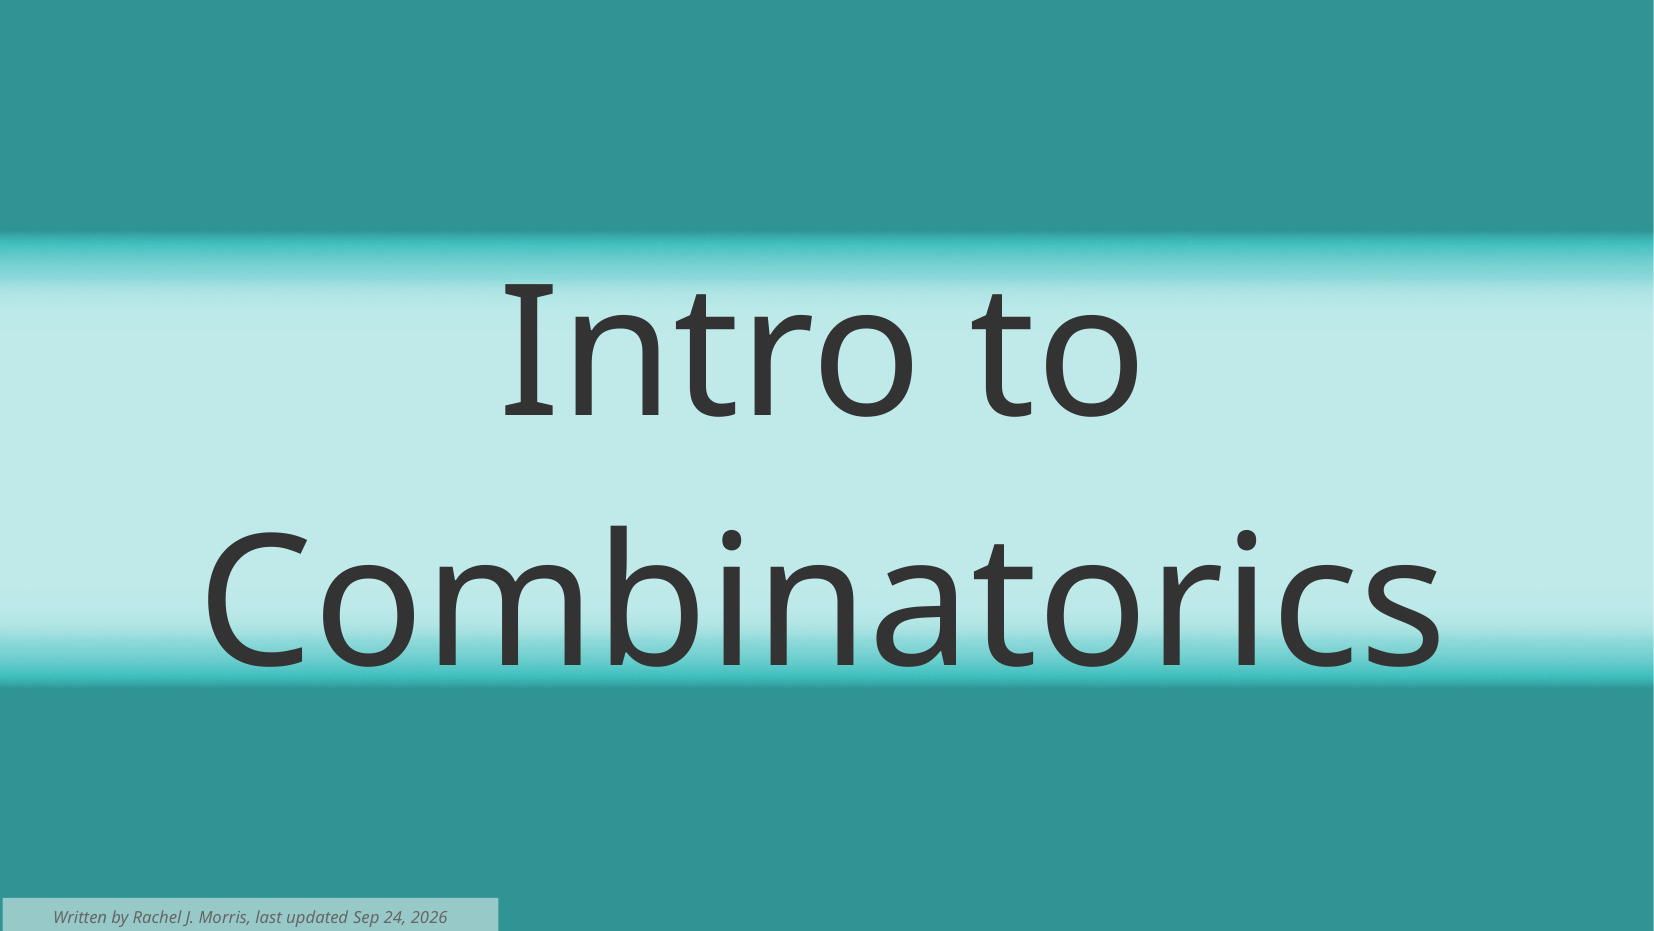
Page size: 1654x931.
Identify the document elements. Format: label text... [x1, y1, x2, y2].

title Intro to Combinatorics [64, 60, 1582, 879]
picture [0, 0, 1654, 931]
text_box Written by Rachel J. Morris, last updated Jan 9, 2018 [2, 900, 499, 931]
